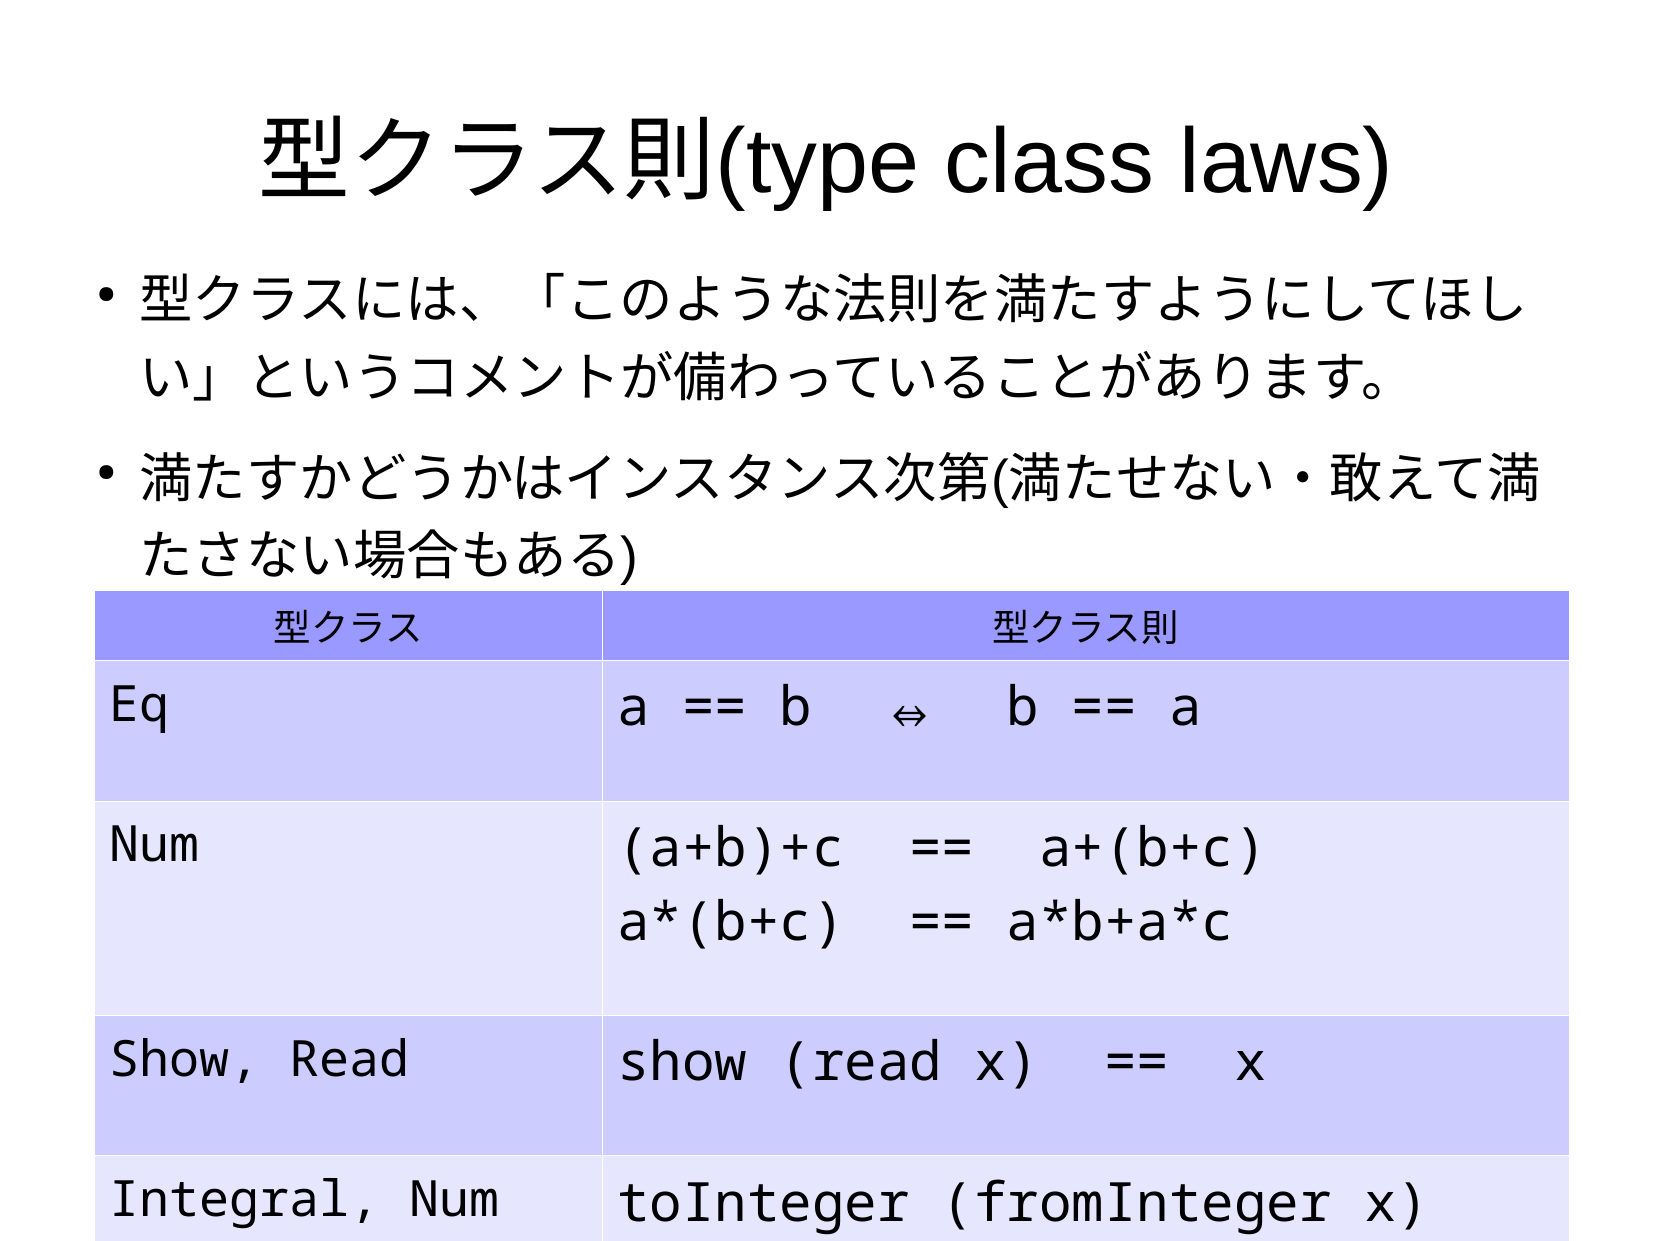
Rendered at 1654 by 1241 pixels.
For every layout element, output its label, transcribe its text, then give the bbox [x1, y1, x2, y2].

table_cell (a+b)+c == a+(b+c) a*(b+c) == a*b+a*c [603, 802, 1569, 1015]
table_cell show (read x) == x [603, 1016, 1569, 1155]
title 型クラス則(type class laws) [82, 49, 1571, 256]
table_header 型クラス [95, 591, 602, 660]
table_cell Num [95, 802, 602, 1015]
table_cell Integral, Num [95, 1156, 602, 1241]
table_header 型クラス則 [603, 591, 1569, 660]
table_cell Show, Read [95, 1016, 602, 1155]
list 型クラスには、「このような法則を満たすようにしてほしい」というコメントが備わっていることがあります。 満たすかどうかはインスタンス次第(満たせない・敢えて満たさない場合もある) [82, 256, 1571, 674]
table_cell Eq [95, 661, 602, 801]
table_cell toInteger (fromInteger x) == x [603, 1156, 1569, 1241]
table_cell a == b ⇔ b == a [603, 661, 1569, 801]
